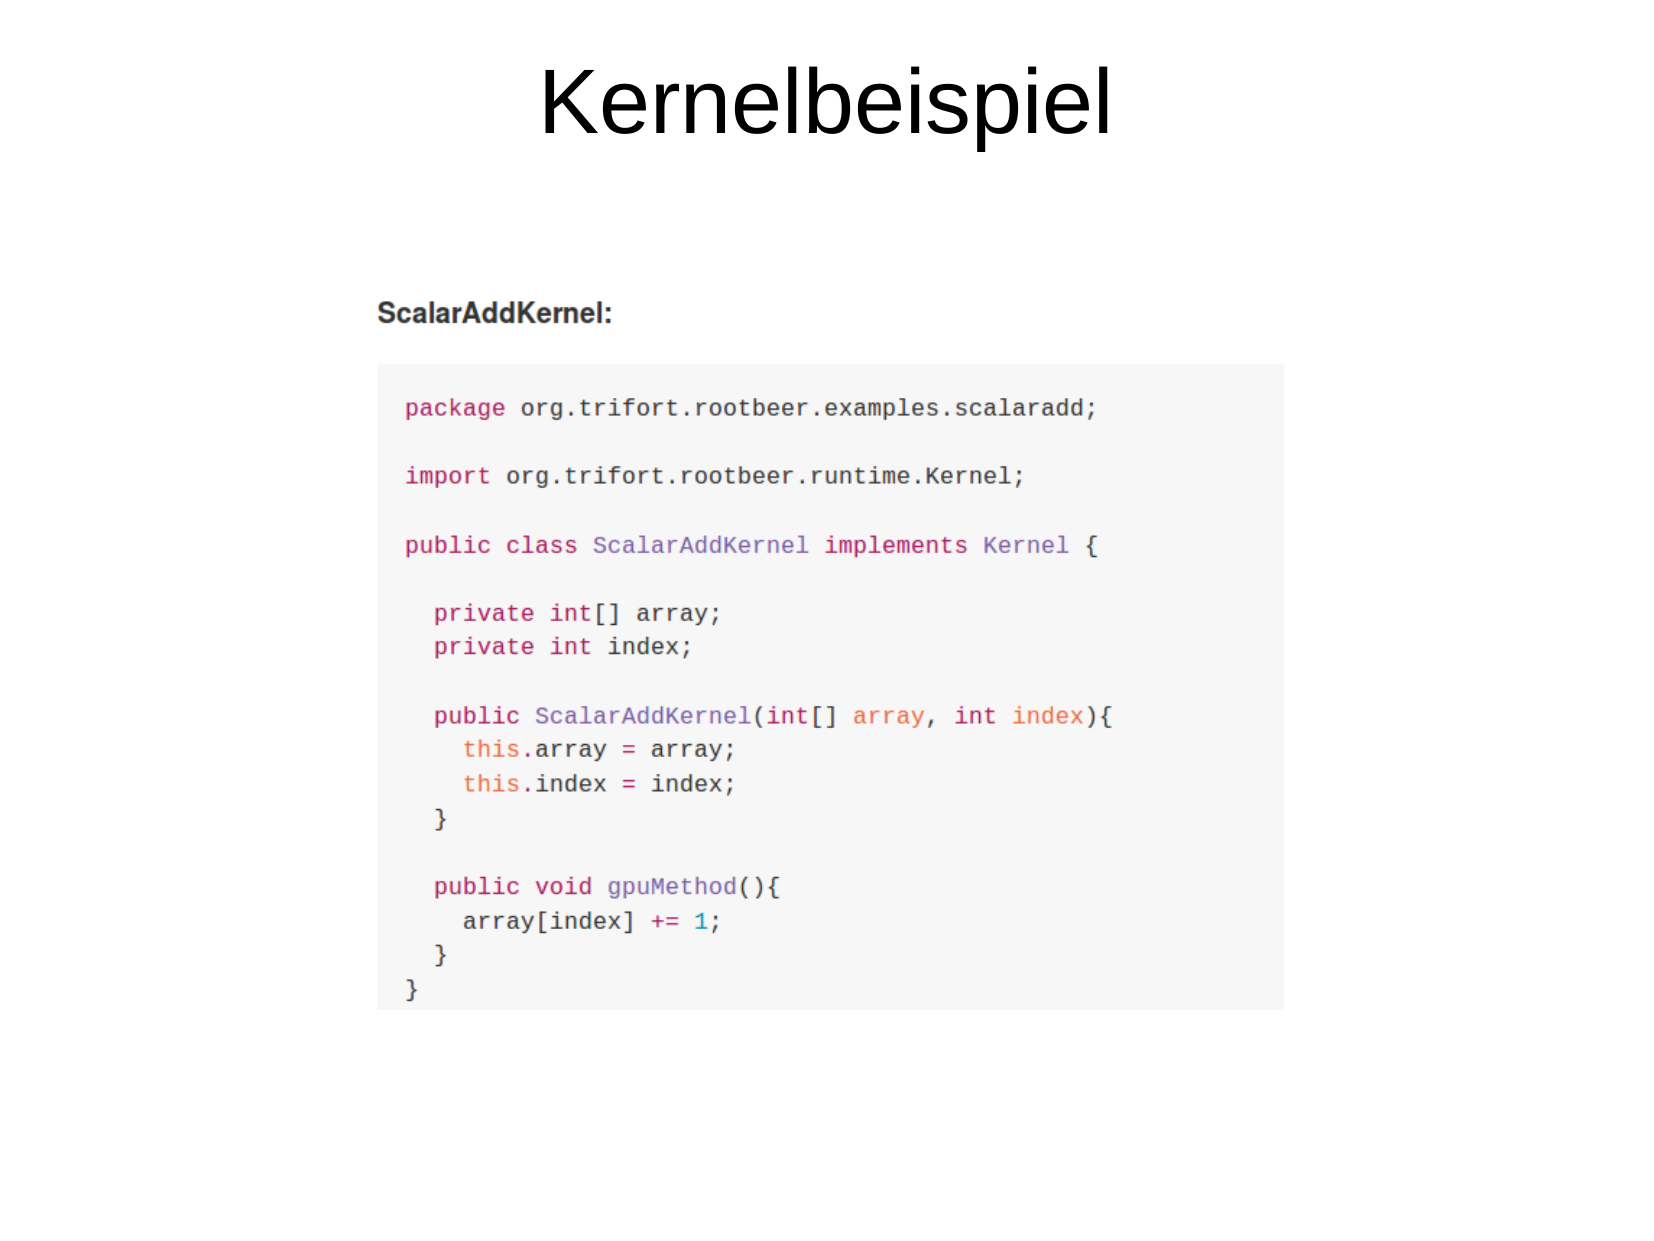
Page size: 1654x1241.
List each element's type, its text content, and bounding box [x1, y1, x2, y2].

picture [369, 290, 1284, 1010]
title Kernelbeispiel [82, 49, 1571, 257]
